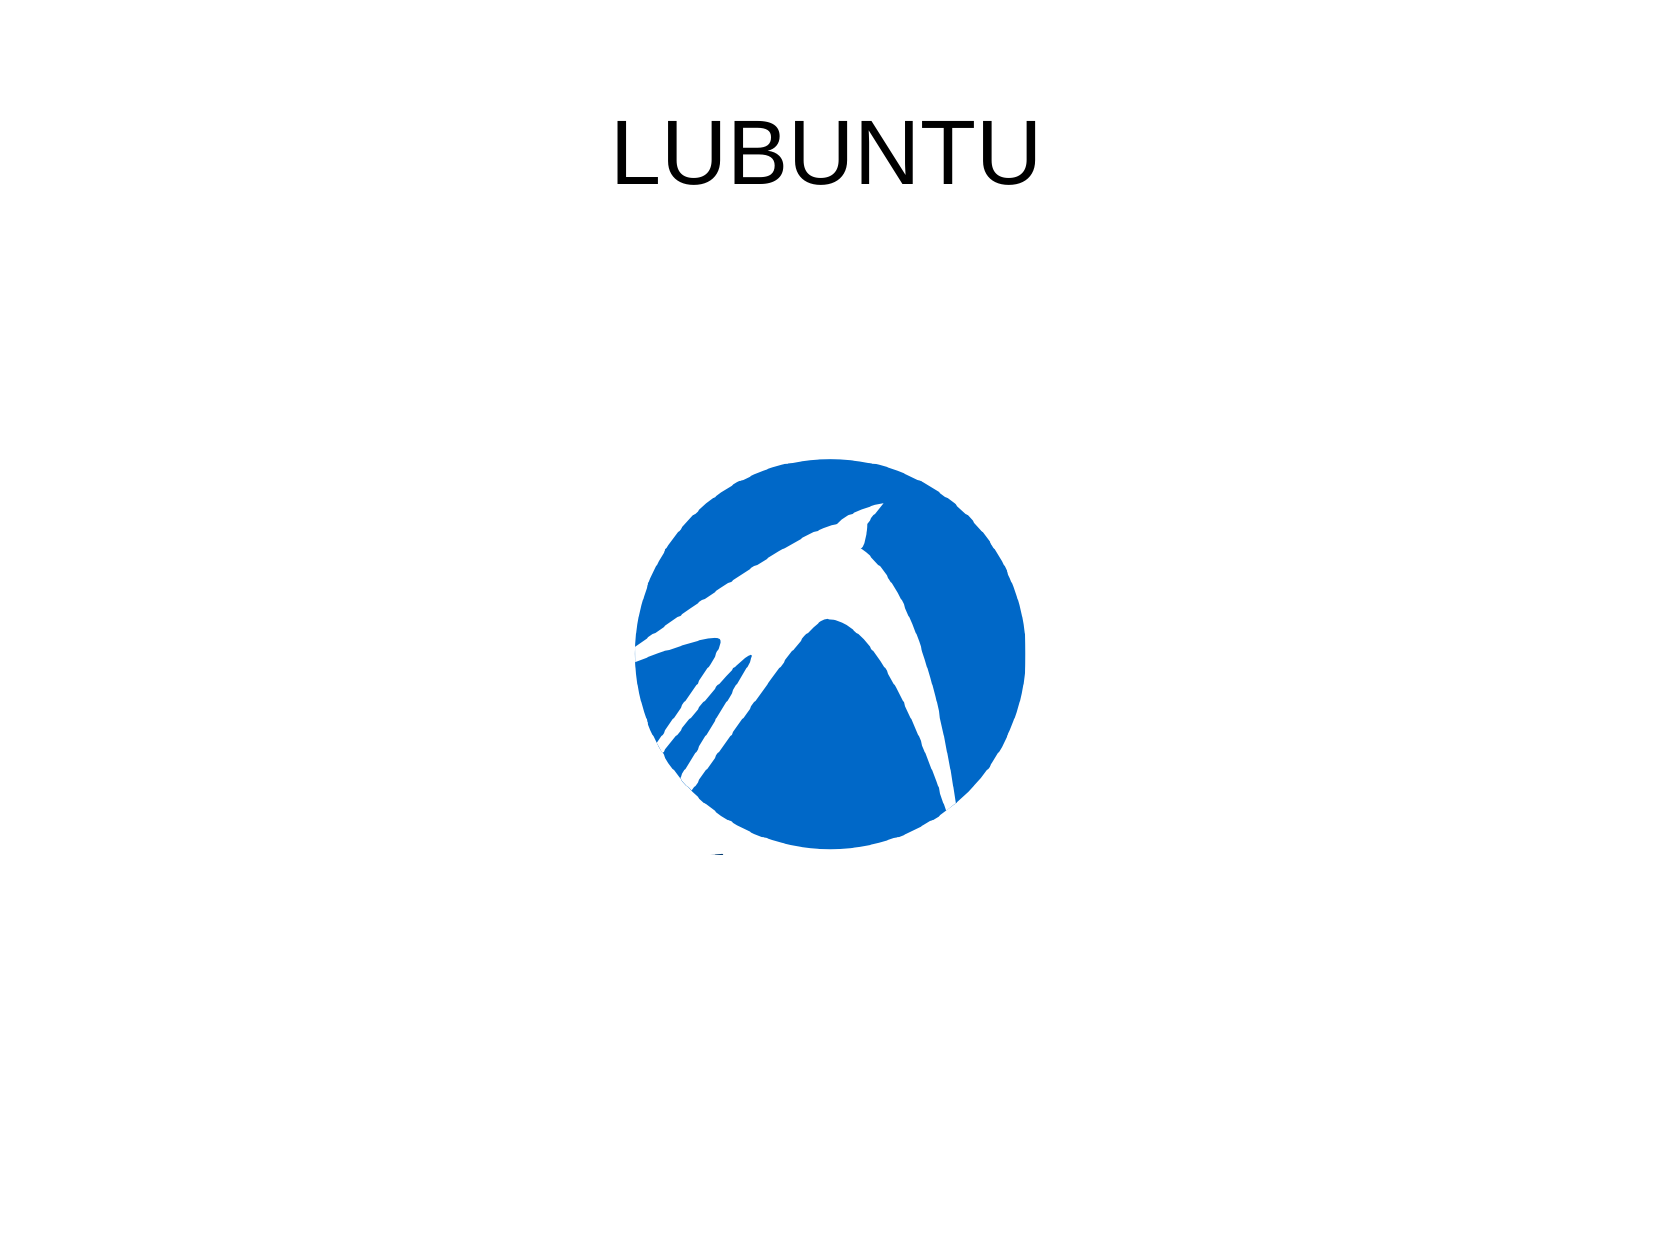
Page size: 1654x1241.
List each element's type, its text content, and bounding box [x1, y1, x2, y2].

title LUBUNTU [82, 49, 1571, 257]
picture [544, 430, 1111, 856]
